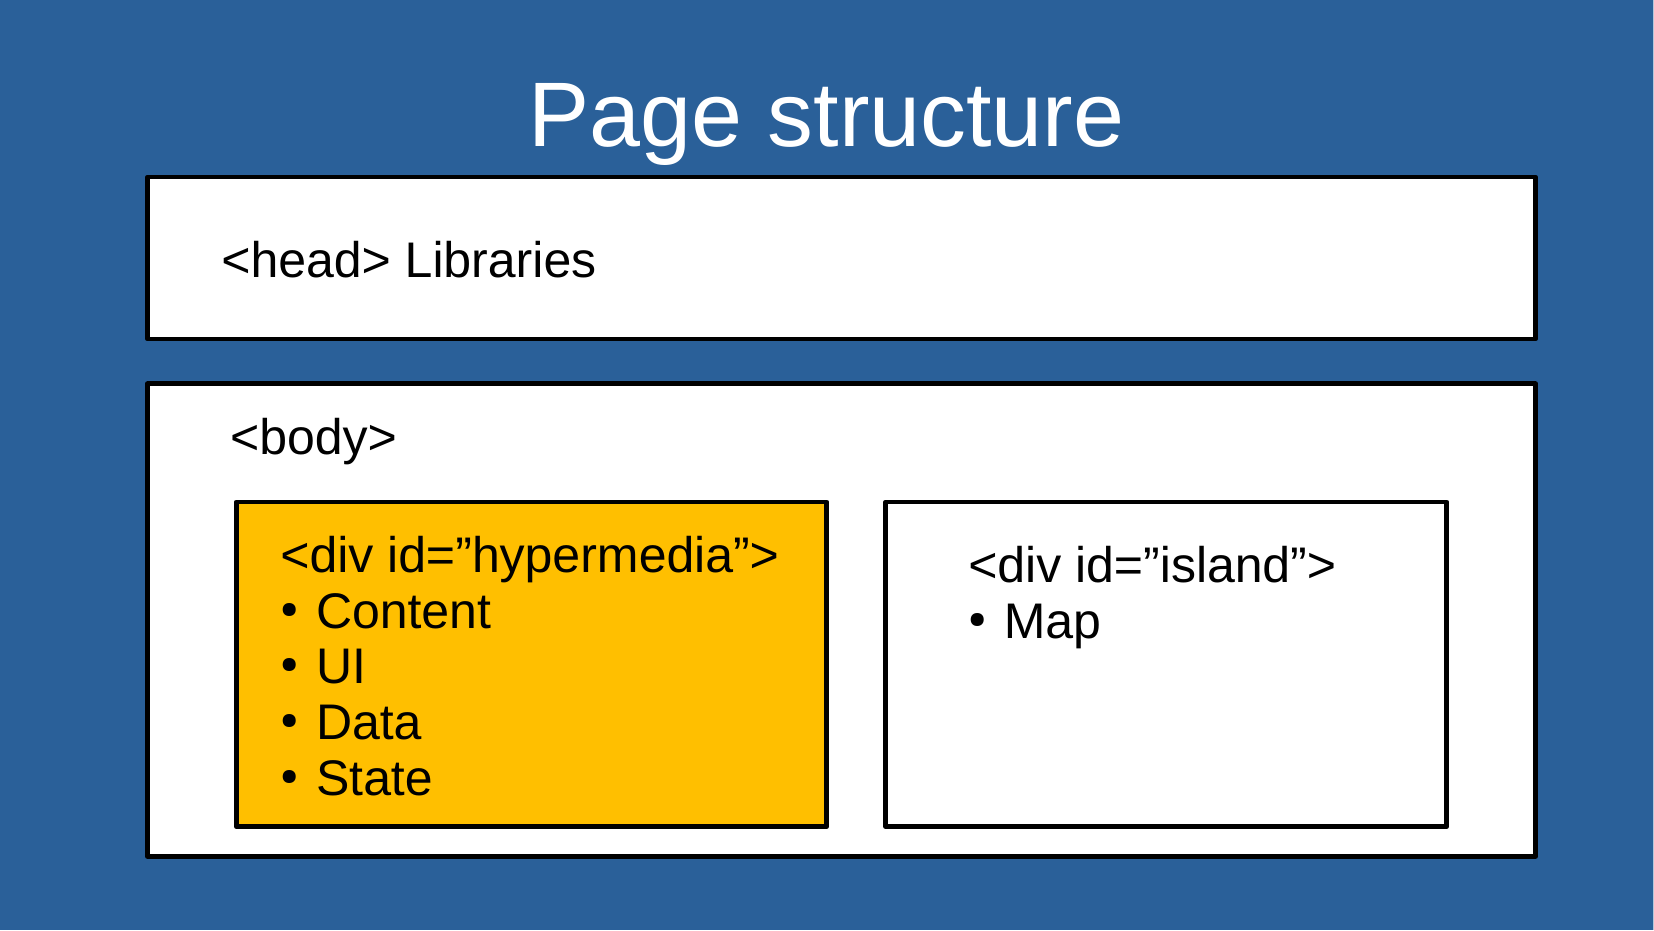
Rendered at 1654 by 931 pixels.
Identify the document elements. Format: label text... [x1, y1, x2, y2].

text_box <div id=”island”> Map [953, 529, 1359, 657]
text_box [147, 383, 1536, 857]
title Page structure [82, 37, 1571, 193]
text_box <body> [215, 401, 621, 473]
text_box <head> Libraries [206, 224, 612, 296]
text_box [147, 193, 1536, 340]
text_box <div id=”hypermedia”> Content UI Data State [265, 519, 827, 814]
